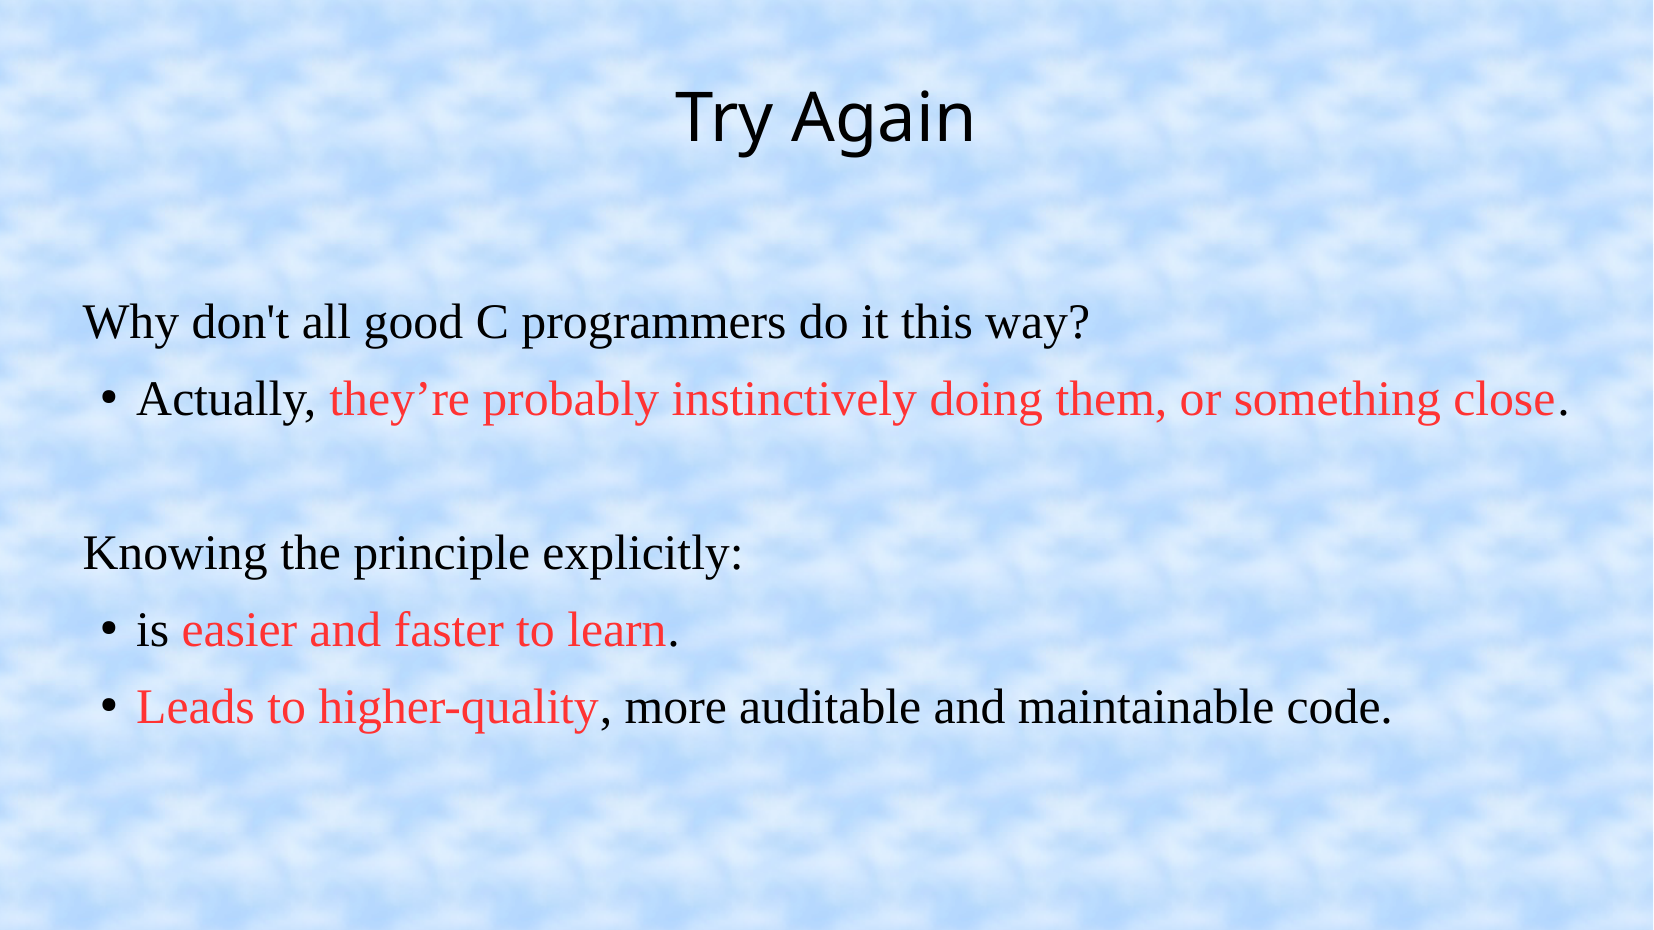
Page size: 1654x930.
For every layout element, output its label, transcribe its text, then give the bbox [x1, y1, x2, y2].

list Why don't all good C programmers do it this way? Actually, they’re probably instinctively doing them, or something close. Knowing the principle explicitly: is easier and faster to learn. Leads to higher-quality, more auditable and maintainable code. [82, 217, 1571, 841]
title Try Again [82, 36, 1571, 193]
picture [0, 0, 1654, 930]
